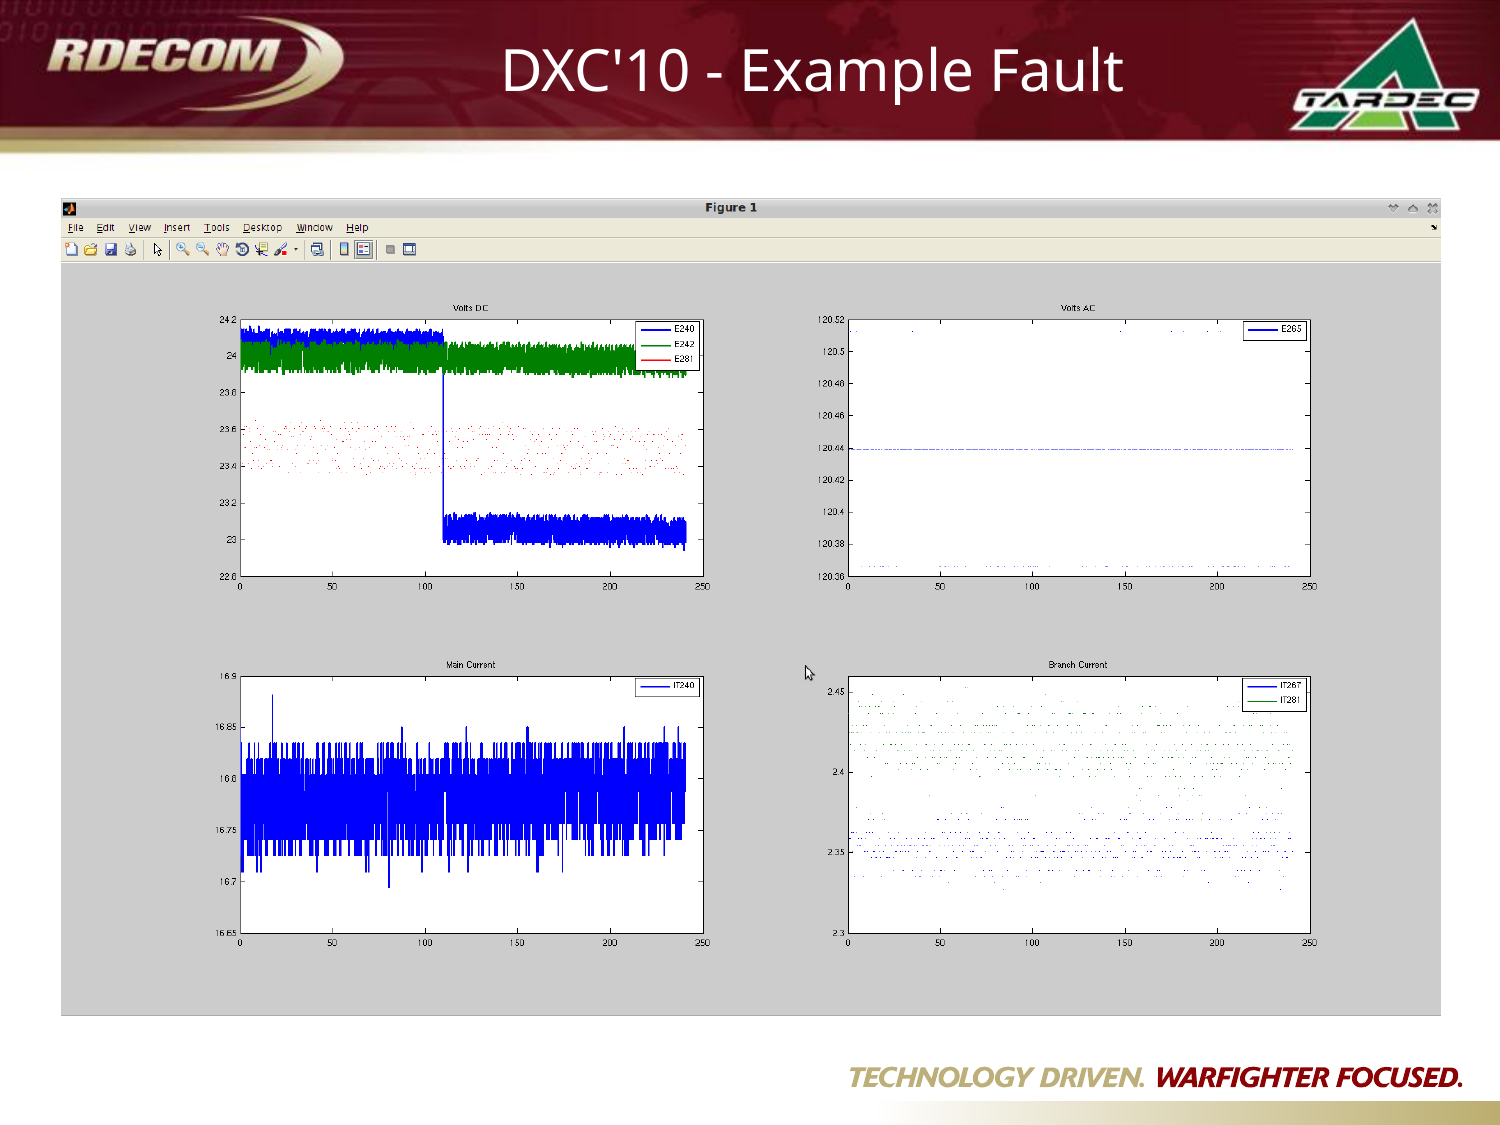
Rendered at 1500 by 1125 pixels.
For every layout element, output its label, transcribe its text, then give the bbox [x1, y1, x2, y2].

title DXC'10 - Example Fault [350, 0, 1275, 138]
picture [61, 198, 1441, 1016]
picture [0, 0, 1500, 171]
